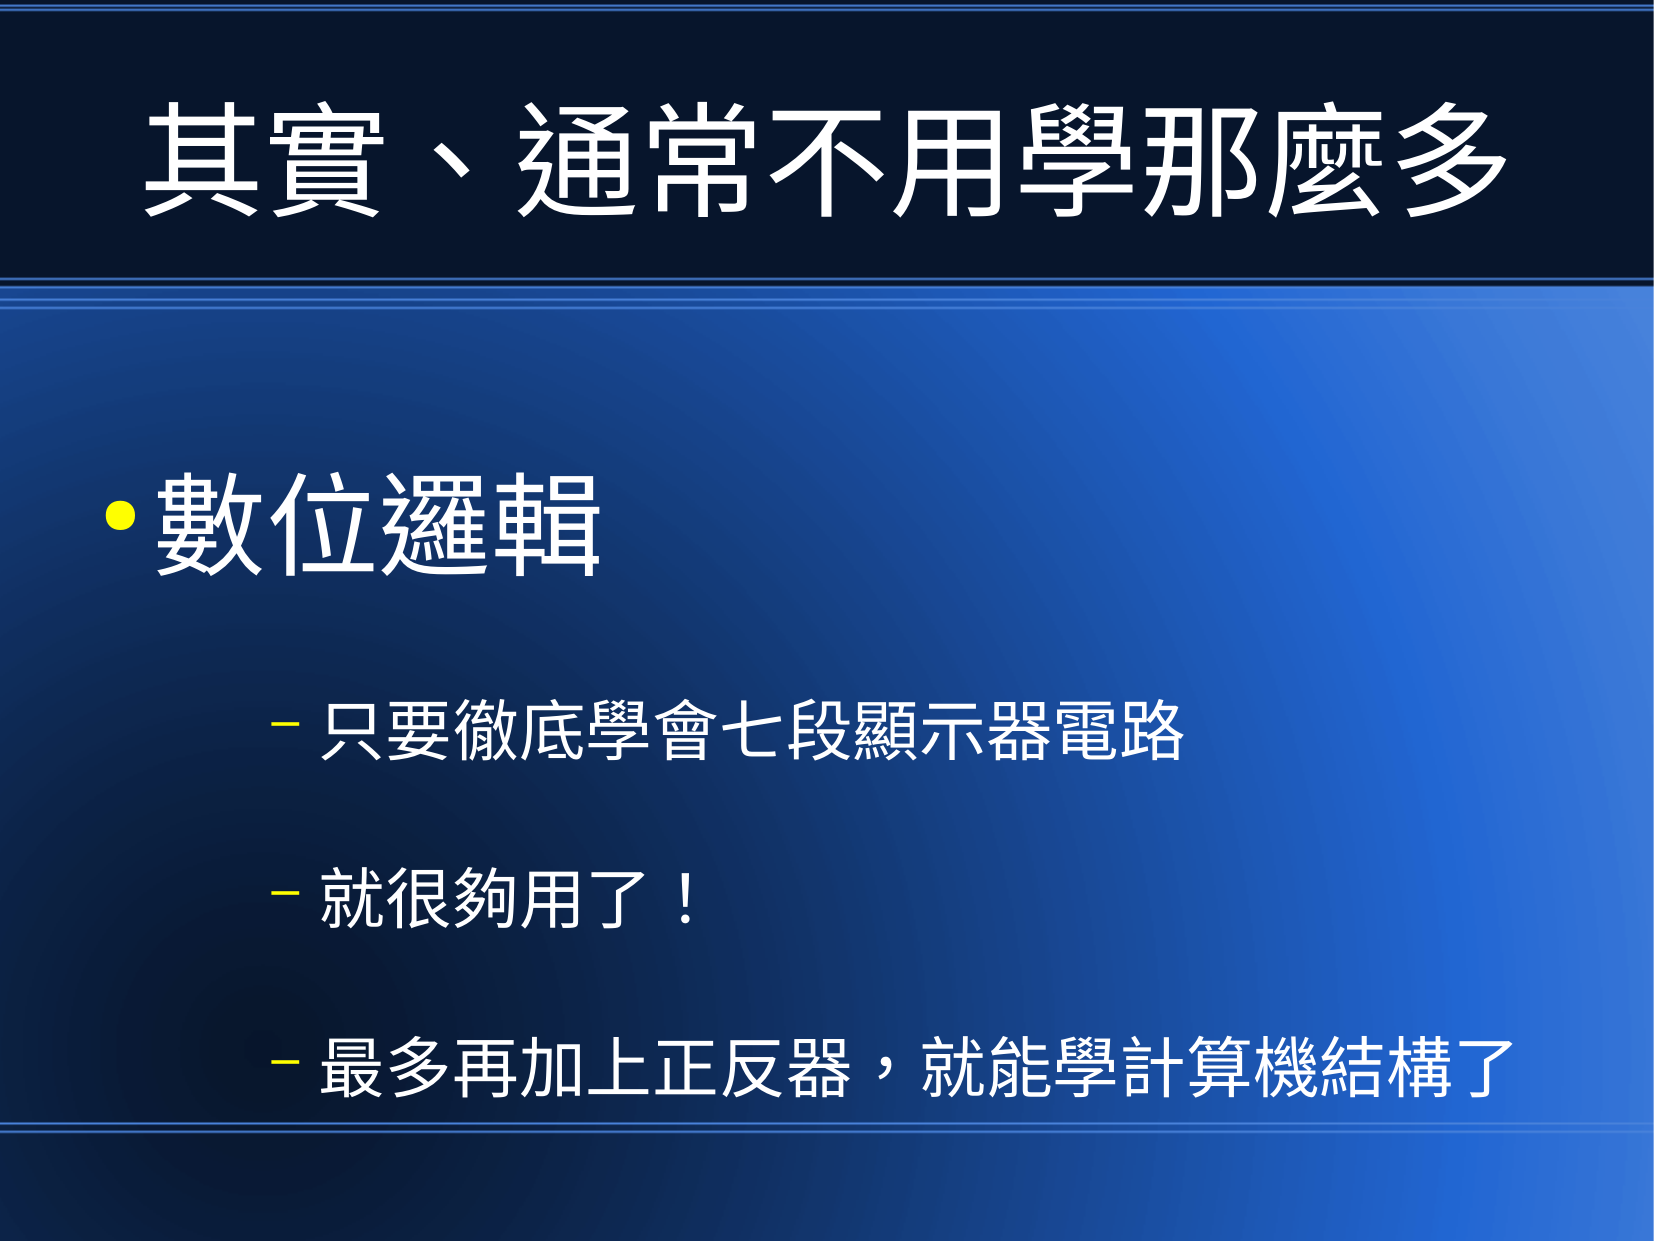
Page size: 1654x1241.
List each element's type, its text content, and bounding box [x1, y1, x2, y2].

title 其實、通常不用學那麼多 [82, 49, 1571, 257]
list 數位邏輯 只要徹底學會七段顯示器電路 就很夠用了！ 最多再加上正反器，就能學計算機結構了 [82, 355, 1571, 1241]
picture [0, 0, 1654, 1241]
